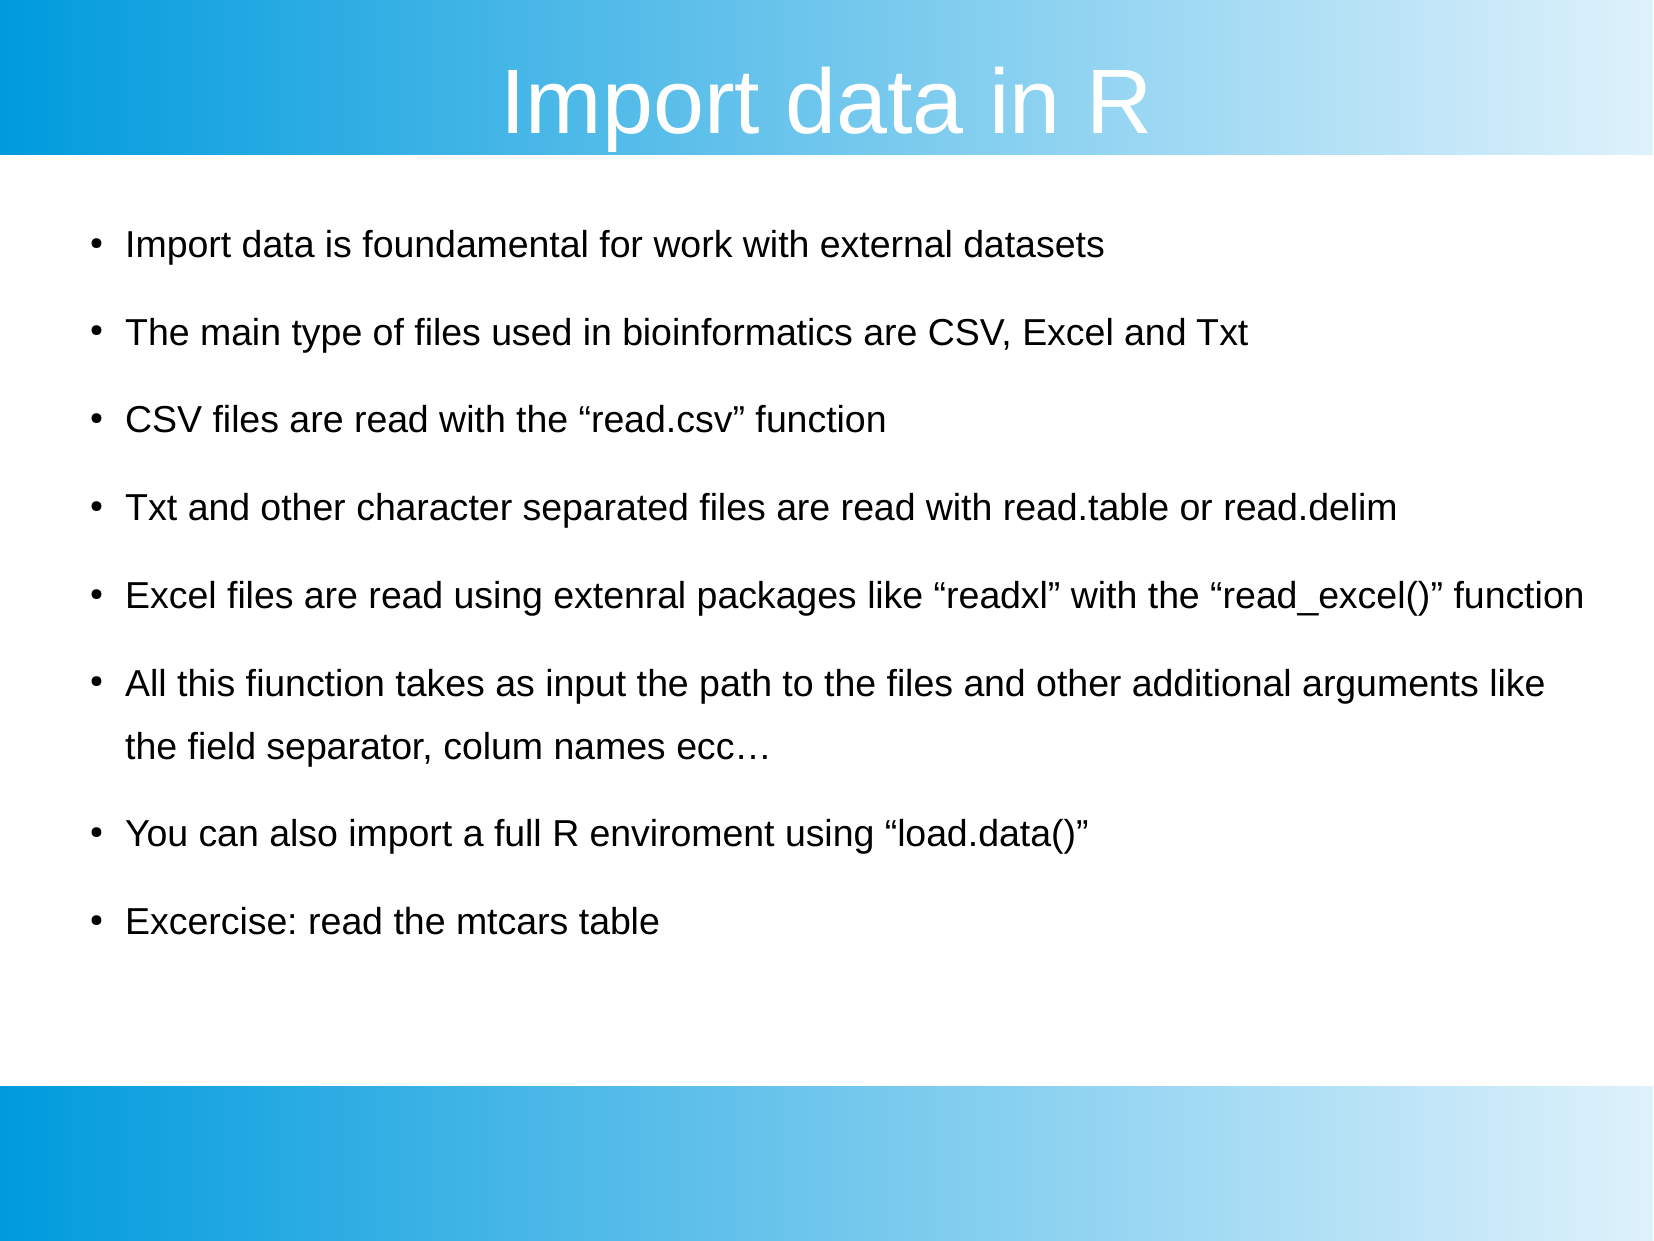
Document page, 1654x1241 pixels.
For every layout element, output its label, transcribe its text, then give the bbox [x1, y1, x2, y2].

title Import data in R [82, 49, 1571, 155]
text_box Import data is foundamental for work with external datasets The main type of files used in bioinformatics are CSV, Excel and Txt CSV files are read with the “read.csv” function Txt and other character separated files are read with read.table or read.delim Excel files are read using extenral packages like “readxl” with the “read_excel()” function All this fiunction takes as input the path to the files and other additional arguments like the field separator, colum names ecc… You can also import a full R enviroment using “load.data()” Excercise: read the mtcars table [75, 195, 1606, 951]
